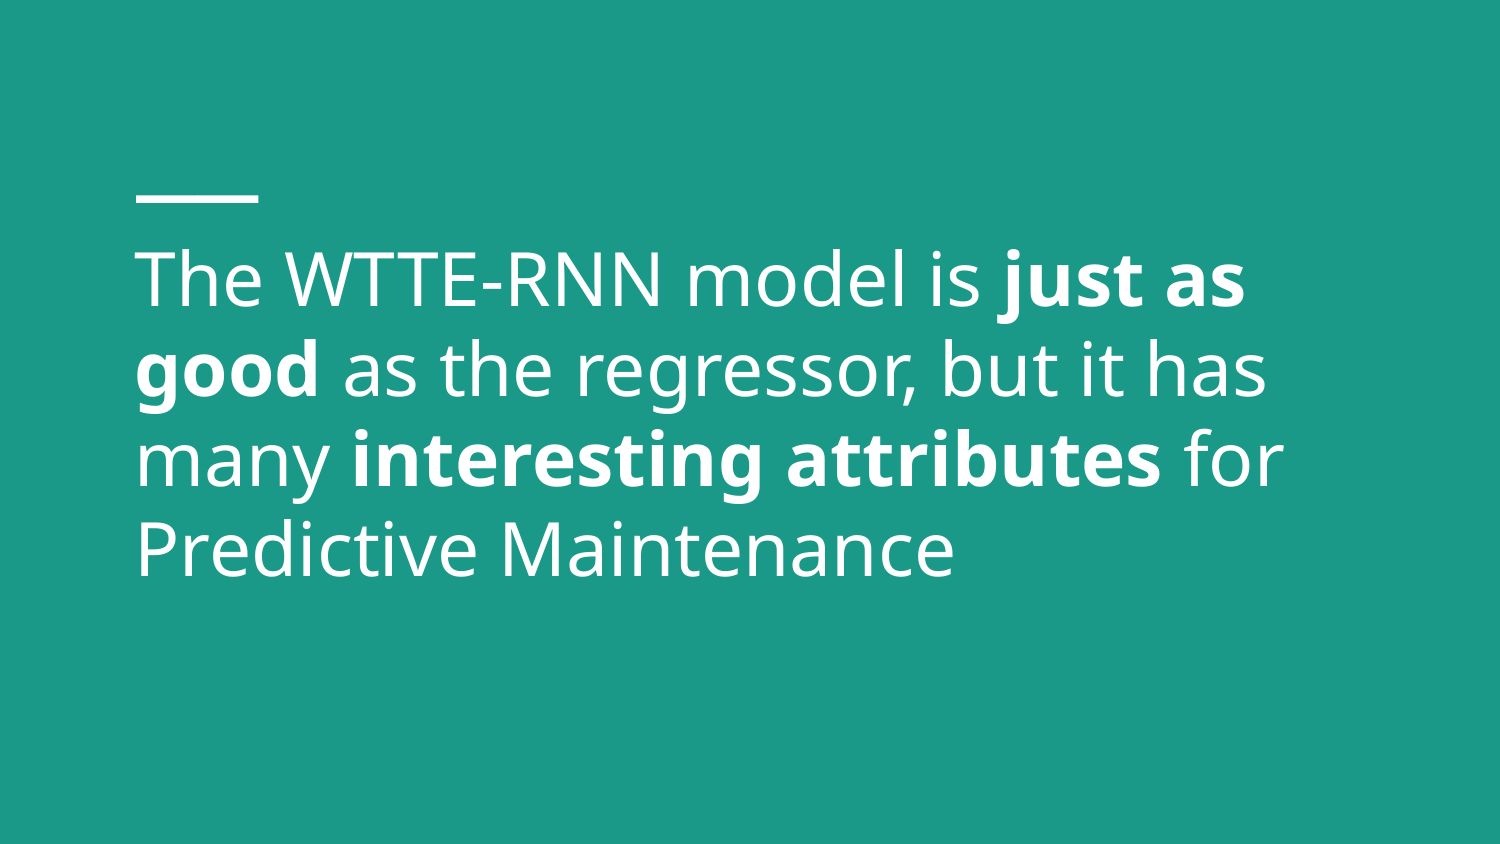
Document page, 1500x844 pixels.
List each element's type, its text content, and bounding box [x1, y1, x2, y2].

title The WTTE-RNN model is just as good as the regressor, but it has many interesting attributes for Predictive Maintenance [119, 216, 1381, 466]
